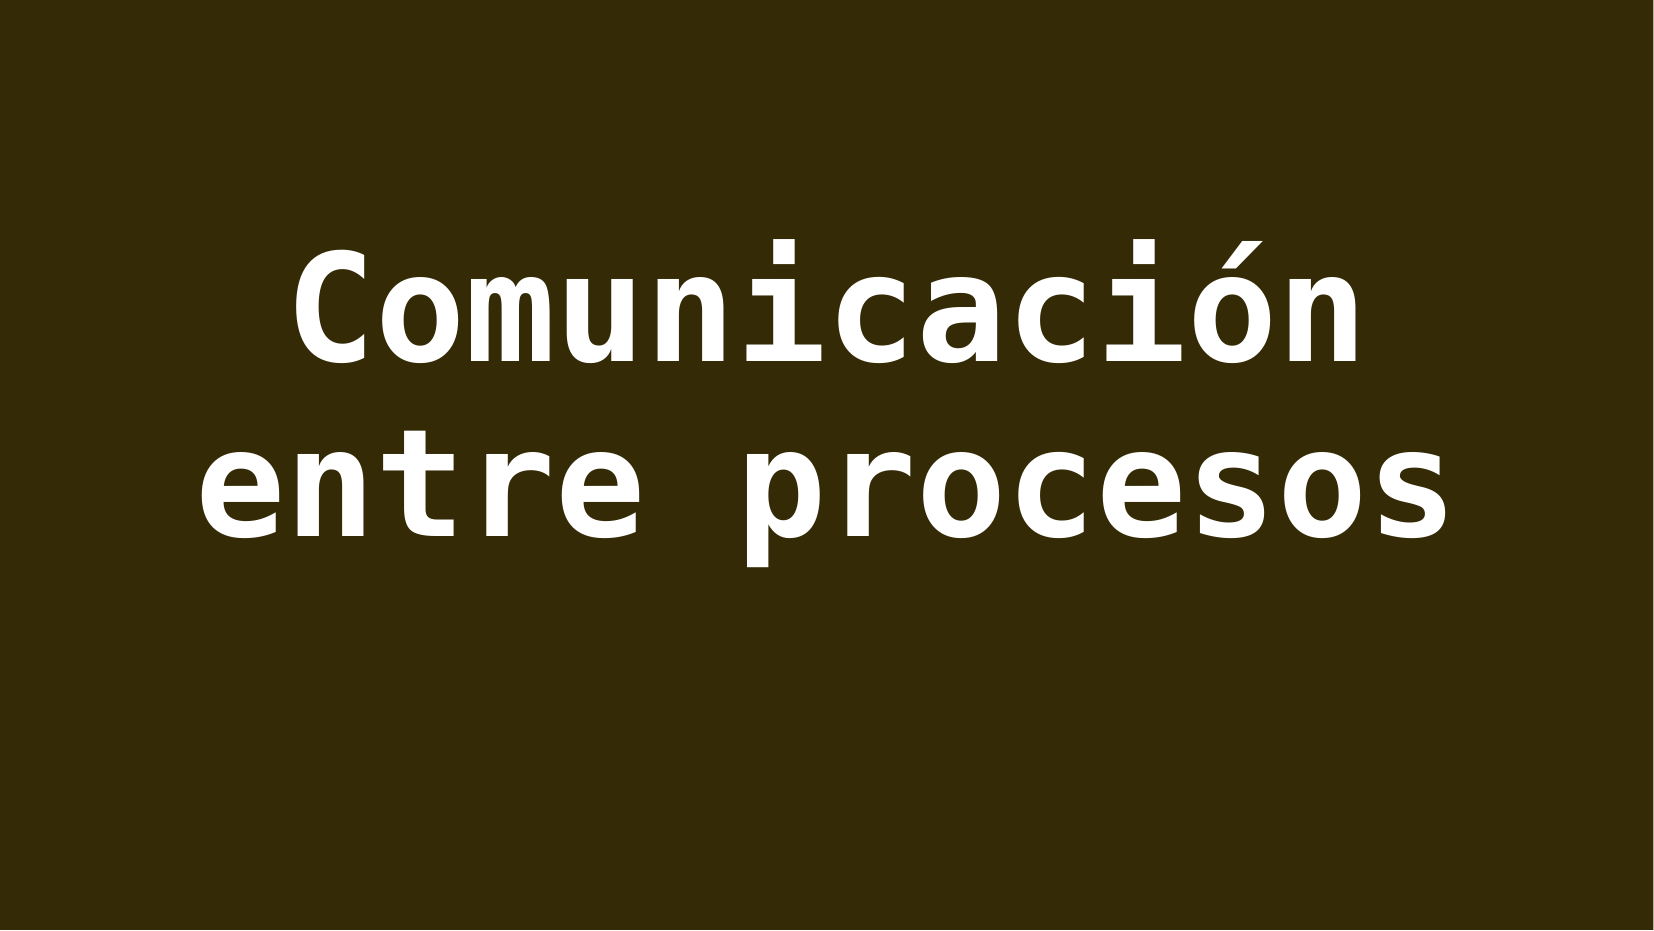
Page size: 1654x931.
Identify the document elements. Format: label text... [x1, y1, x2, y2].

subtitle Comunicación entre procesos [82, 37, 1571, 758]
